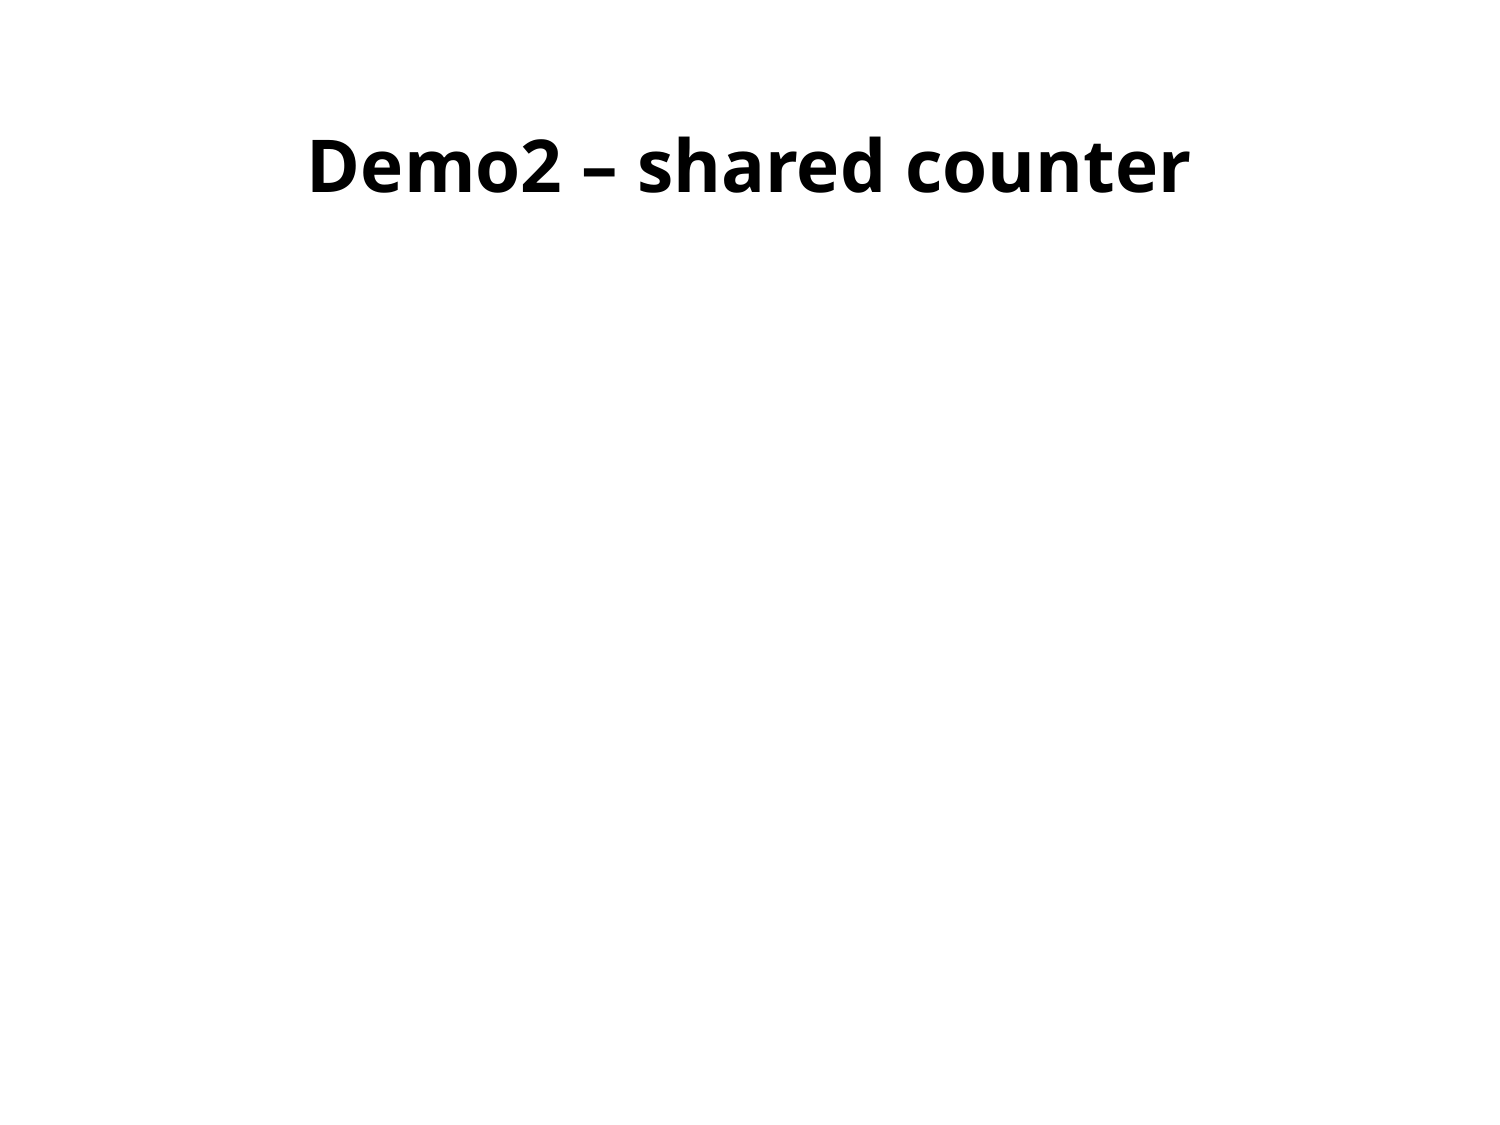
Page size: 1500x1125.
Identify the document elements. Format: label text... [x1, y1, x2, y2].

title Demo2 – shared counter [103, 59, 1397, 278]
